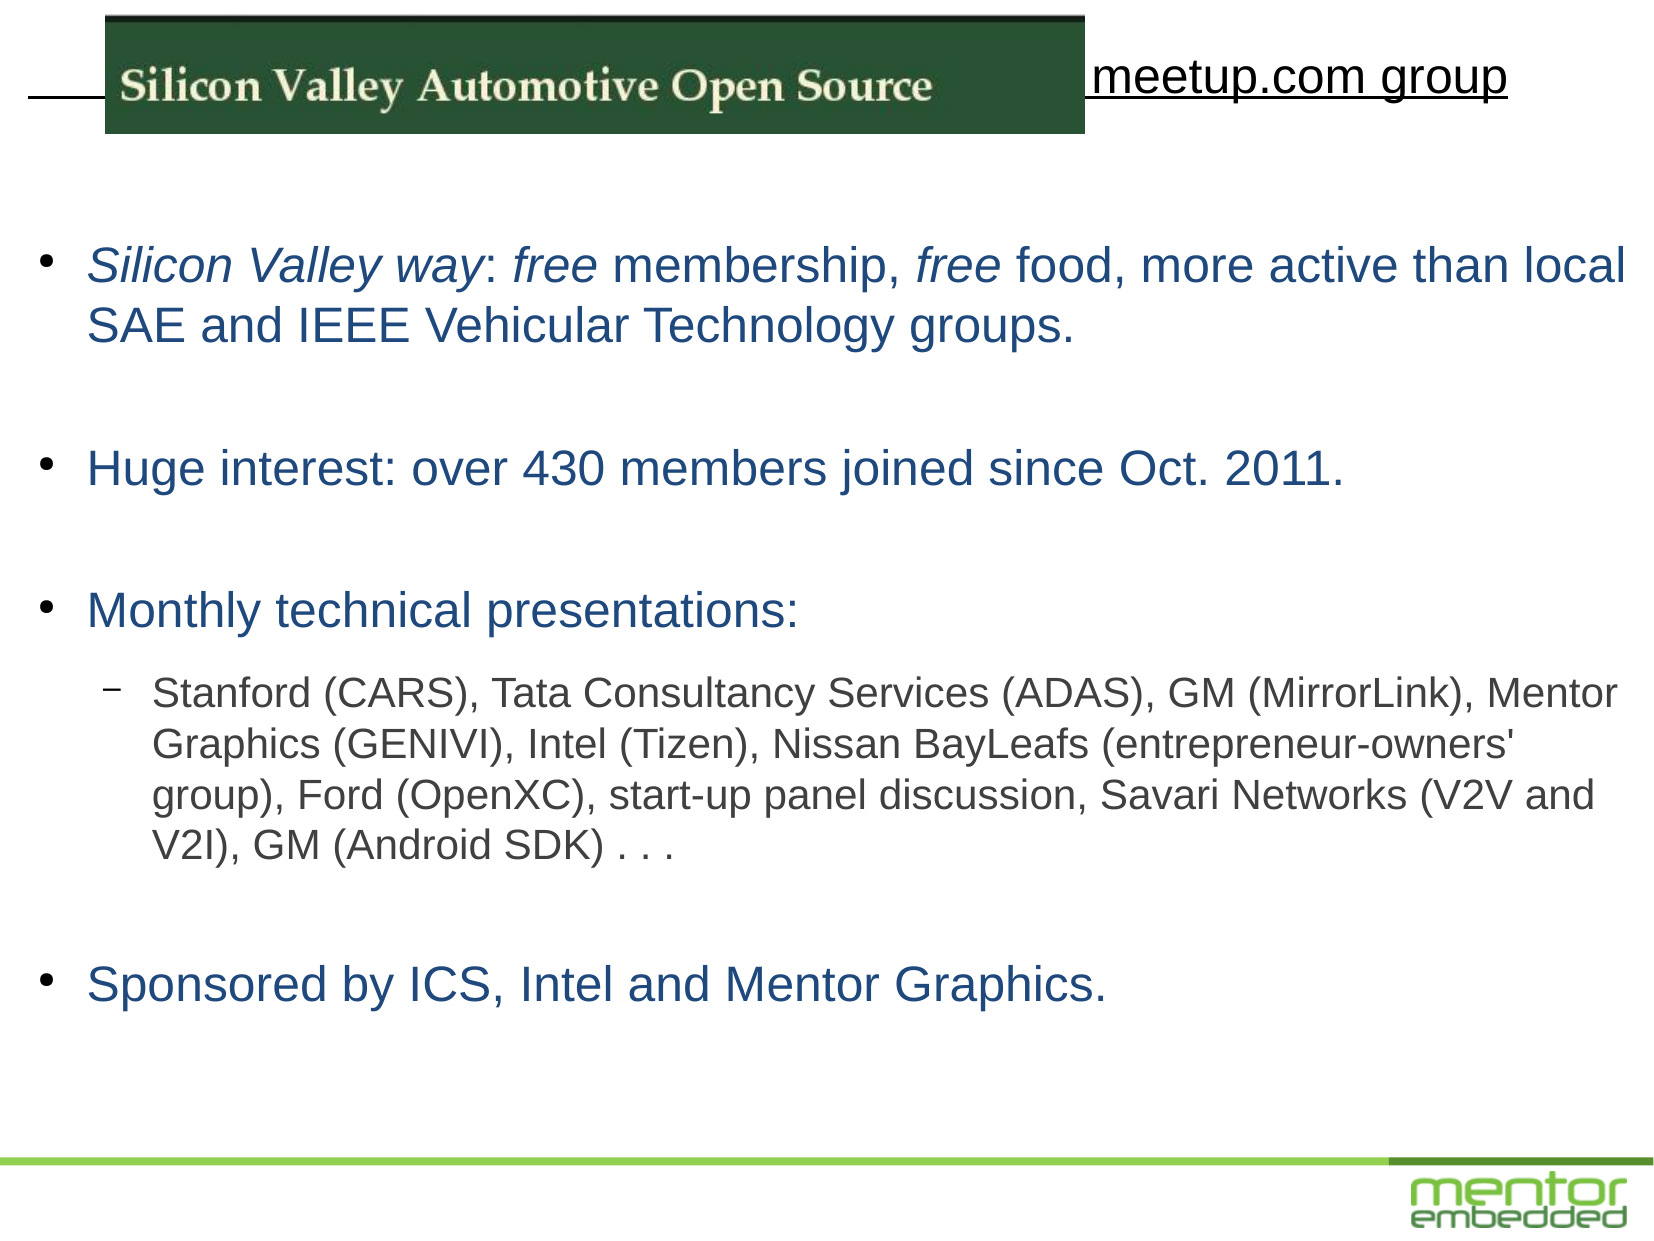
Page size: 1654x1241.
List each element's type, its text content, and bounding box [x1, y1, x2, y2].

list Silicon Valley way: free membership, free food, more active than local SAE and IEEE Vehicular Technology groups. Huge interest: over 430 members joined since Oct. 2011. Monthly technical presentations: Stanford (CARS), Tata Consultancy Services (ADAS), GM (MirrorLink), Mentor Graphics (GENIVI), Intel (Tizen), Nissan BayLeafs (entrepreneur-owners' group), Ford (OpenXC), start-up panel discussion, Savari Networks (V2V and V2I), GM (Android SDK) . . . Sponsored by ICS, Intel and Mentor Graphics. [21, 90, 1632, 1014]
title meetup.com group [27, 13, 1640, 138]
picture [1411, 1171, 1627, 1228]
picture [105, 13, 1085, 134]
